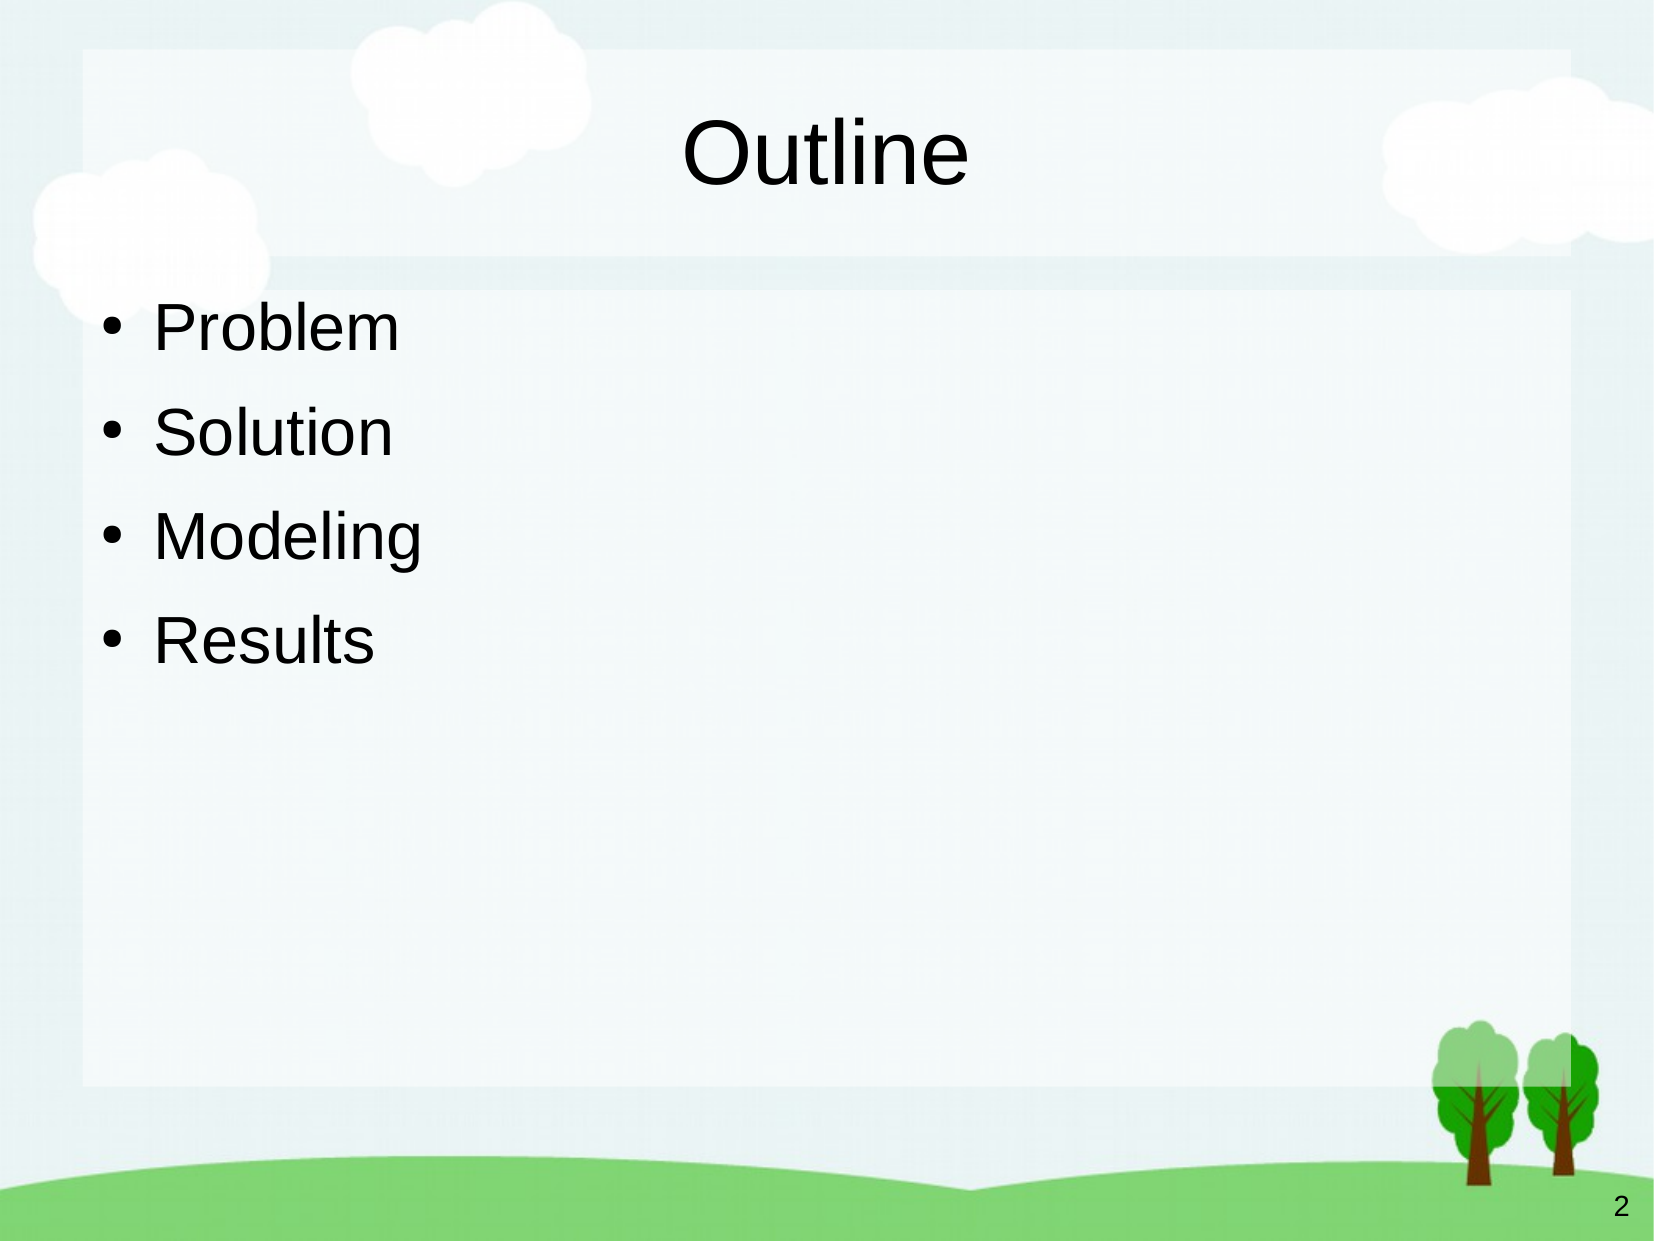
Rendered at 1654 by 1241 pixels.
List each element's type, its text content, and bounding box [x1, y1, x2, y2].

list Problem Solution Modeling Results [82, 290, 1571, 1087]
title Outline [82, 49, 1571, 257]
picture [0, 0, 1654, 1241]
